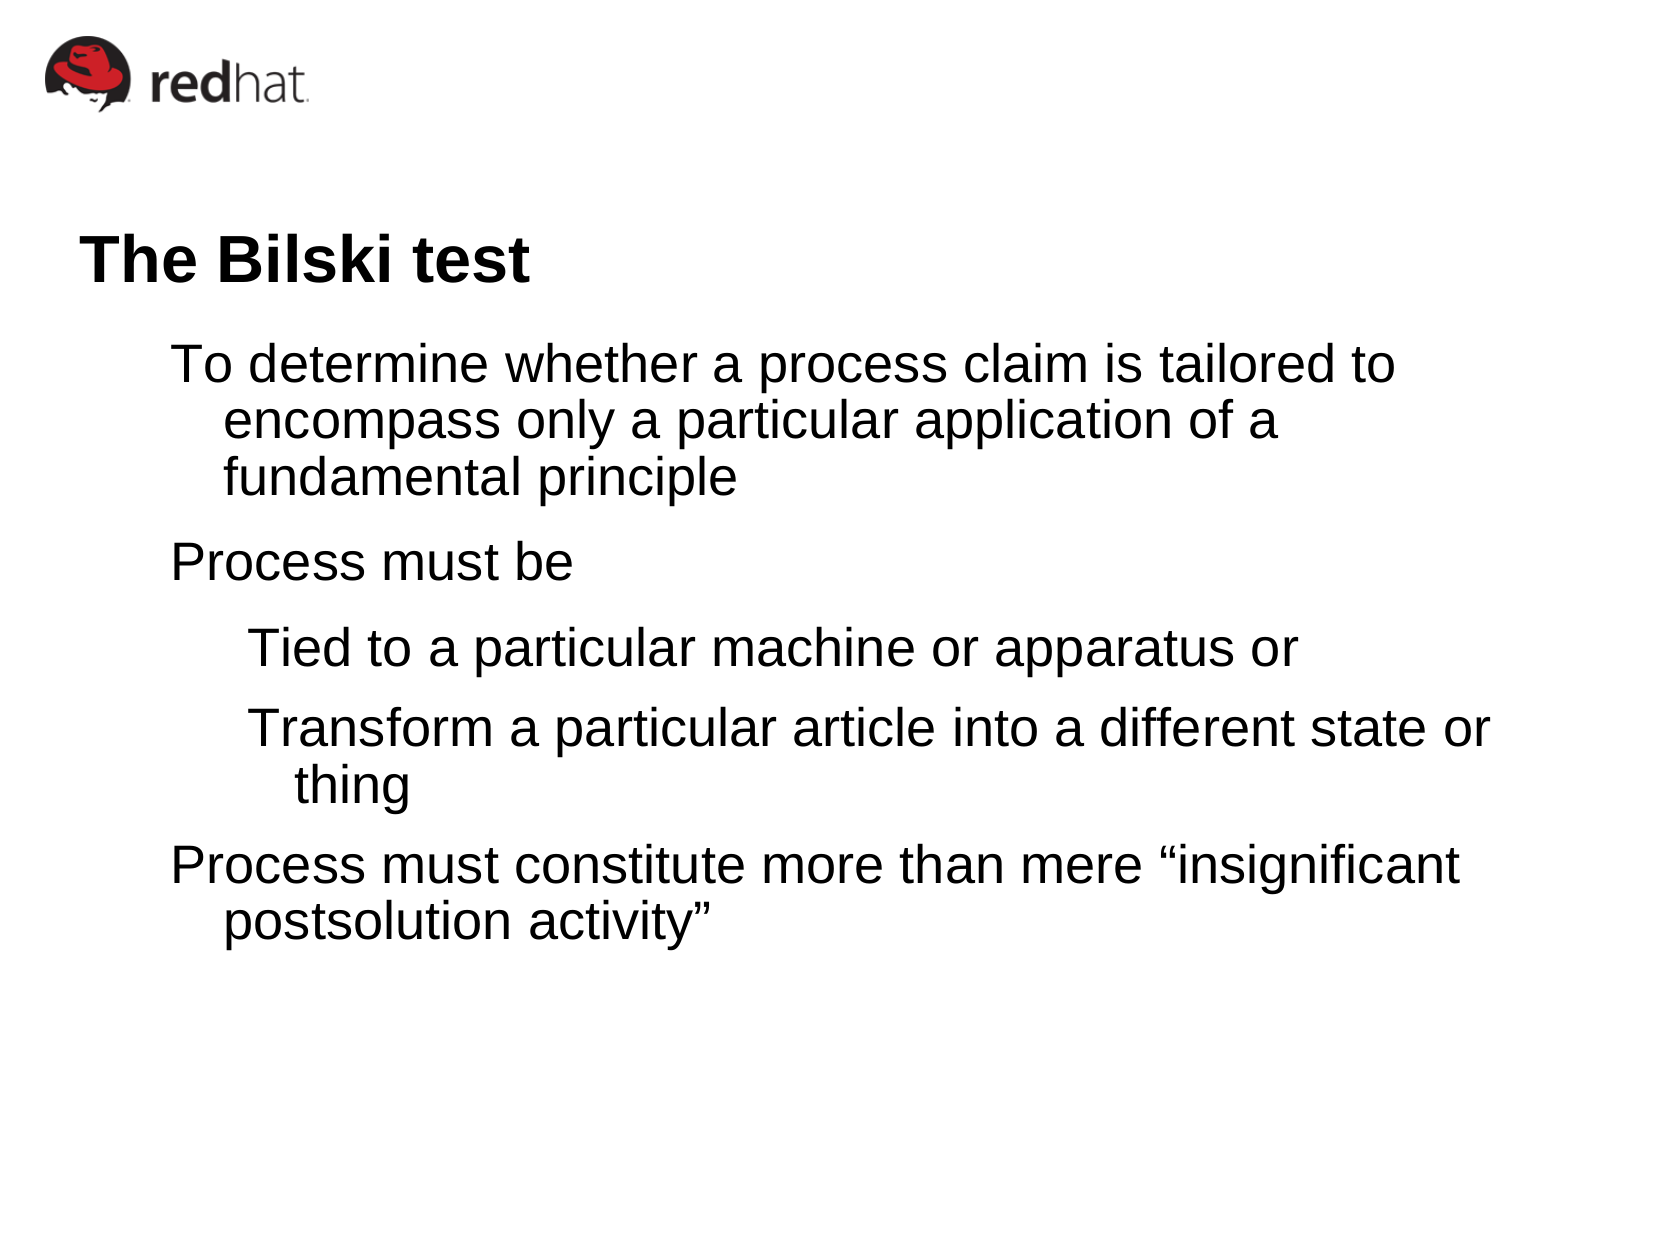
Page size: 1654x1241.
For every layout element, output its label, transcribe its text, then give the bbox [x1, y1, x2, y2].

title The Bilski test [79, 224, 1426, 301]
picture [45, 36, 309, 122]
list To determine whether a process claim is tailored to encompass only a particular application of a fundamental principle Process must be Tied to a particular machine or apparatus or Transform a particular article into a different state or thing Process must constitute more than mere “insignificant postsolution activity” [152, 337, 1498, 1116]
